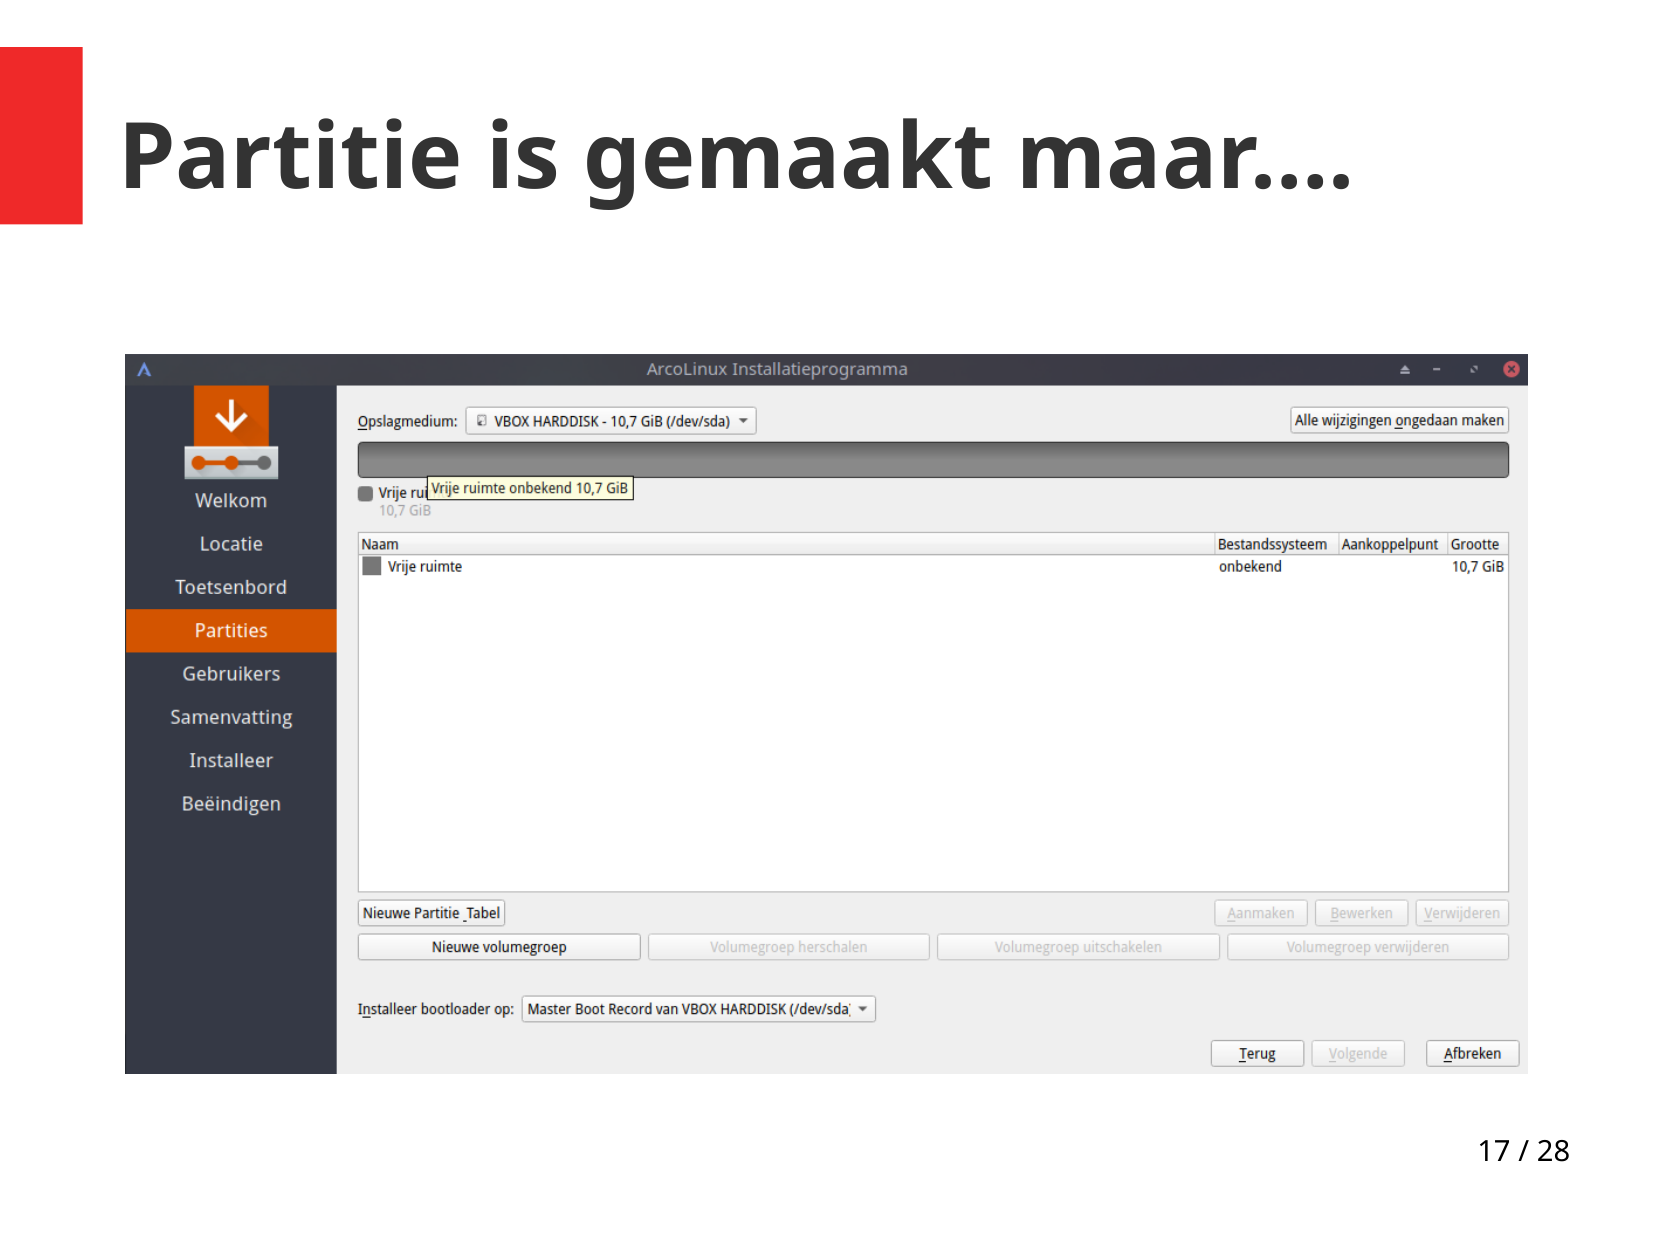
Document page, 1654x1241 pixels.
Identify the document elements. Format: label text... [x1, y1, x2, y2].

title Partitie is gemaakt maar…. [118, 49, 1571, 257]
picture [125, 354, 1528, 1074]
